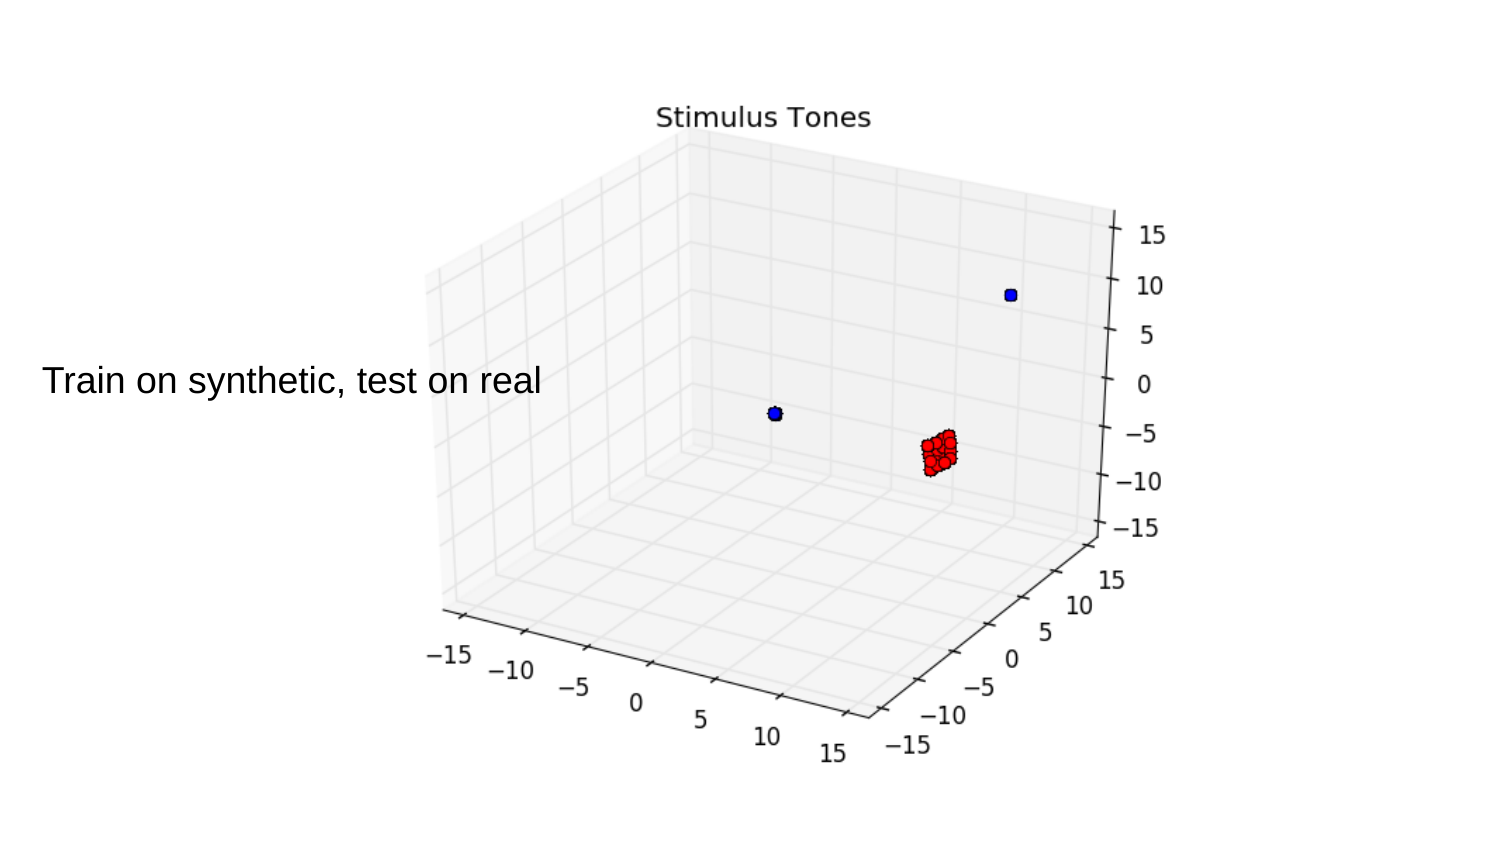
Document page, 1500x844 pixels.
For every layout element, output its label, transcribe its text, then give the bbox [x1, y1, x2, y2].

picture [187, 0, 1313, 844]
text_box Train on synthetic, test on real [26, 341, 588, 418]
